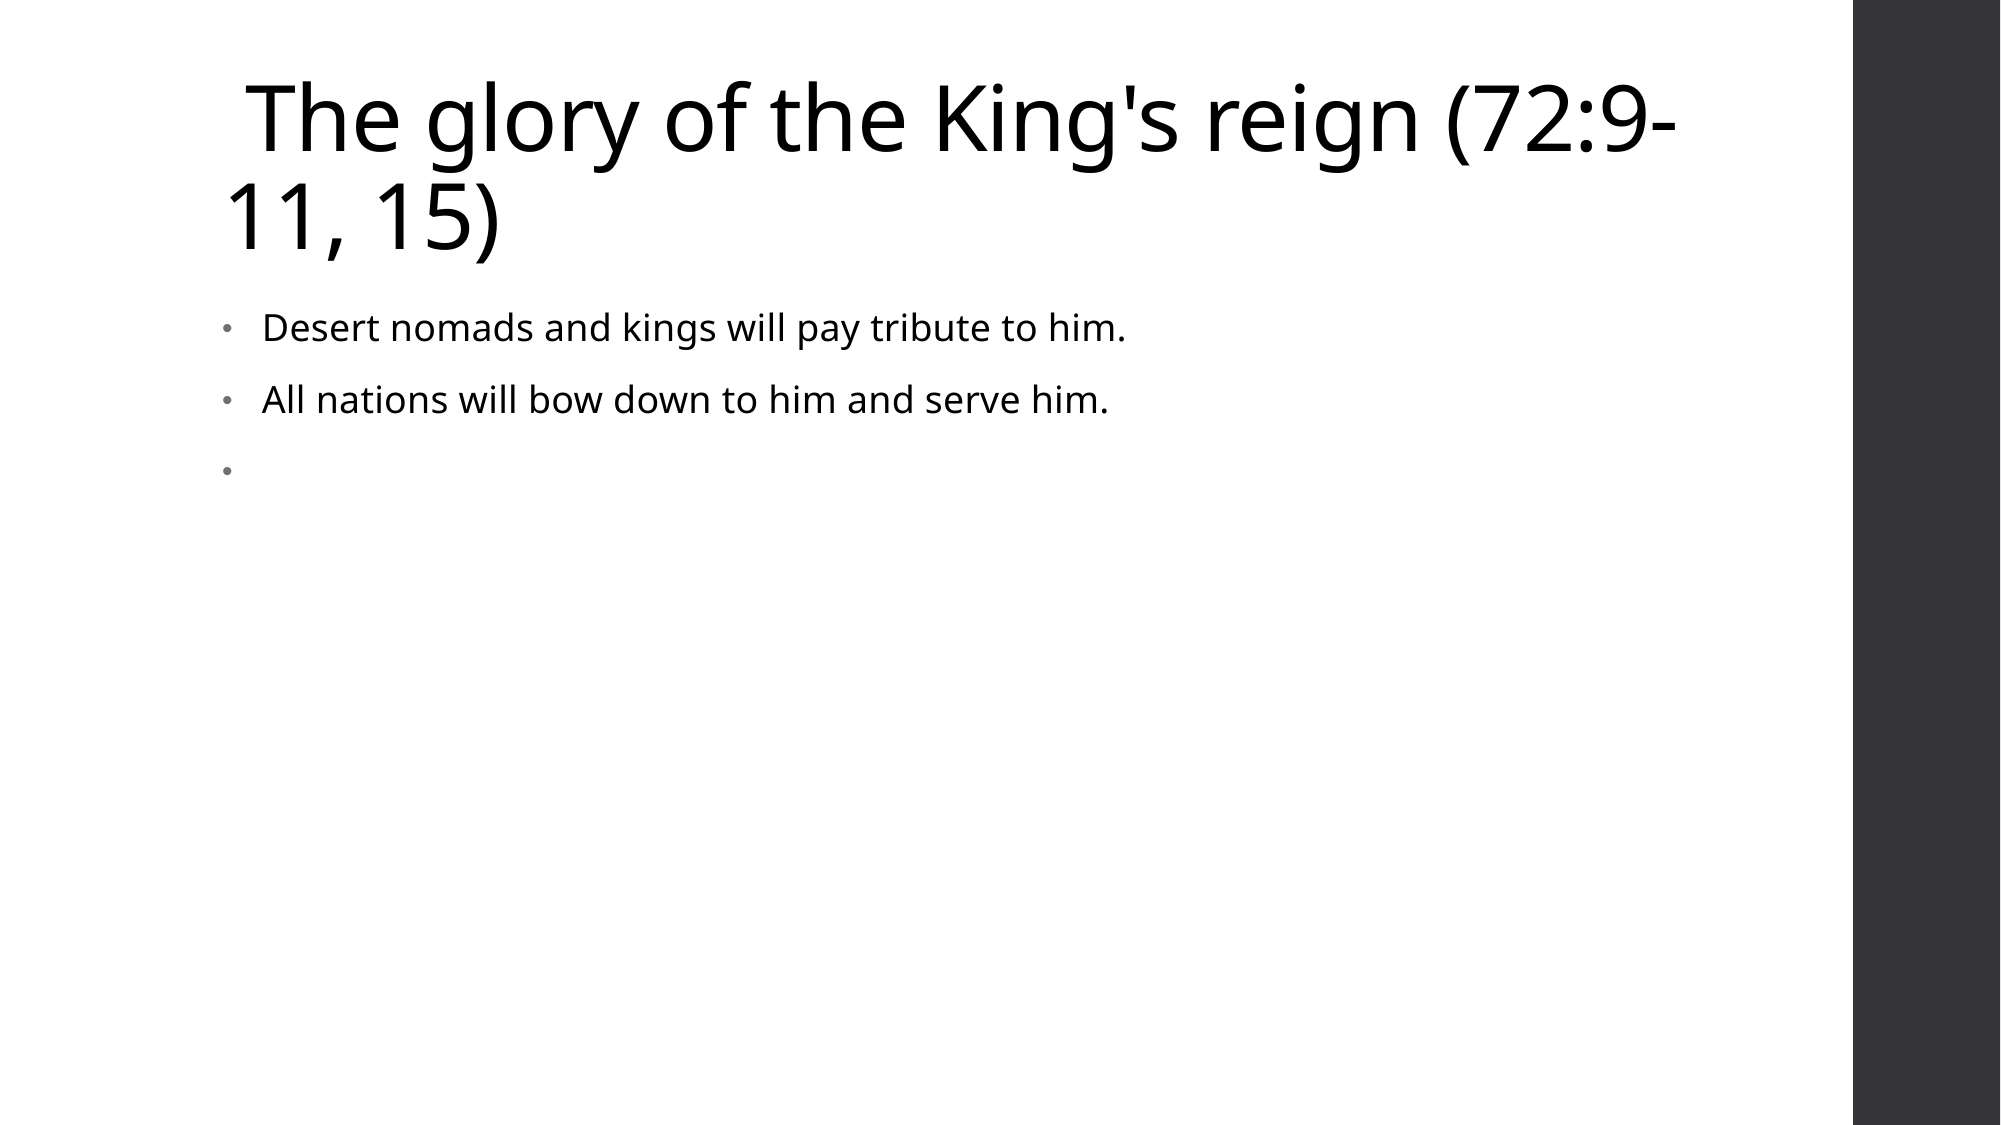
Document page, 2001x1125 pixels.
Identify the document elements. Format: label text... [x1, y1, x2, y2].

list Desert nomads and kings will pay tribute to him. All nations will bow down to him and serve him. [206, 299, 1617, 1014]
title The glory of the King's reign (72:9-11, 15) [206, 60, 1797, 278]
